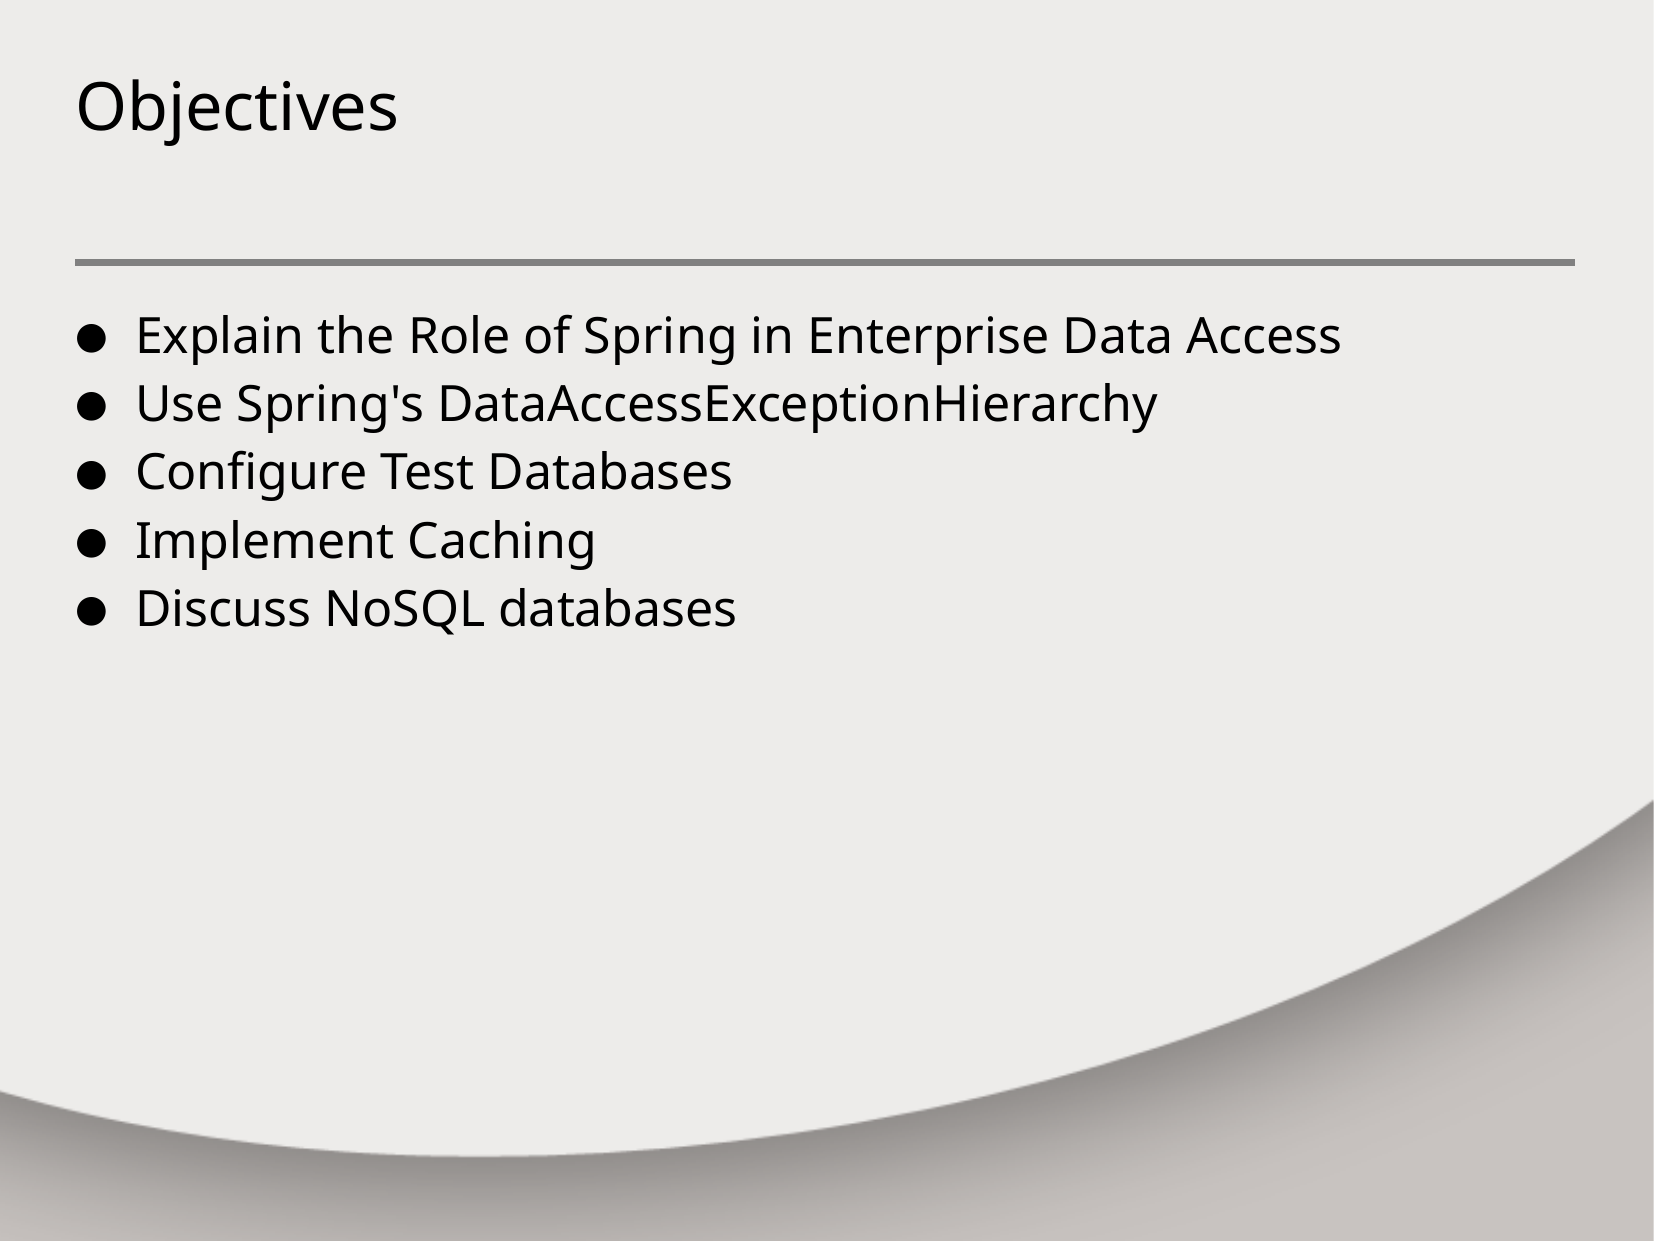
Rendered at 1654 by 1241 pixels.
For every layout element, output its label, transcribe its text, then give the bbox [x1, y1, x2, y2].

title Objectives [75, 75, 1576, 226]
picture [0, 0, 1654, 1241]
list Explain the Role of Spring in Enterprise Data Access Use Spring's DataAccessExceptionHierarchy Configure Test Databases Implement Caching Discuss NoSQL databases [75, 300, 1576, 1163]
